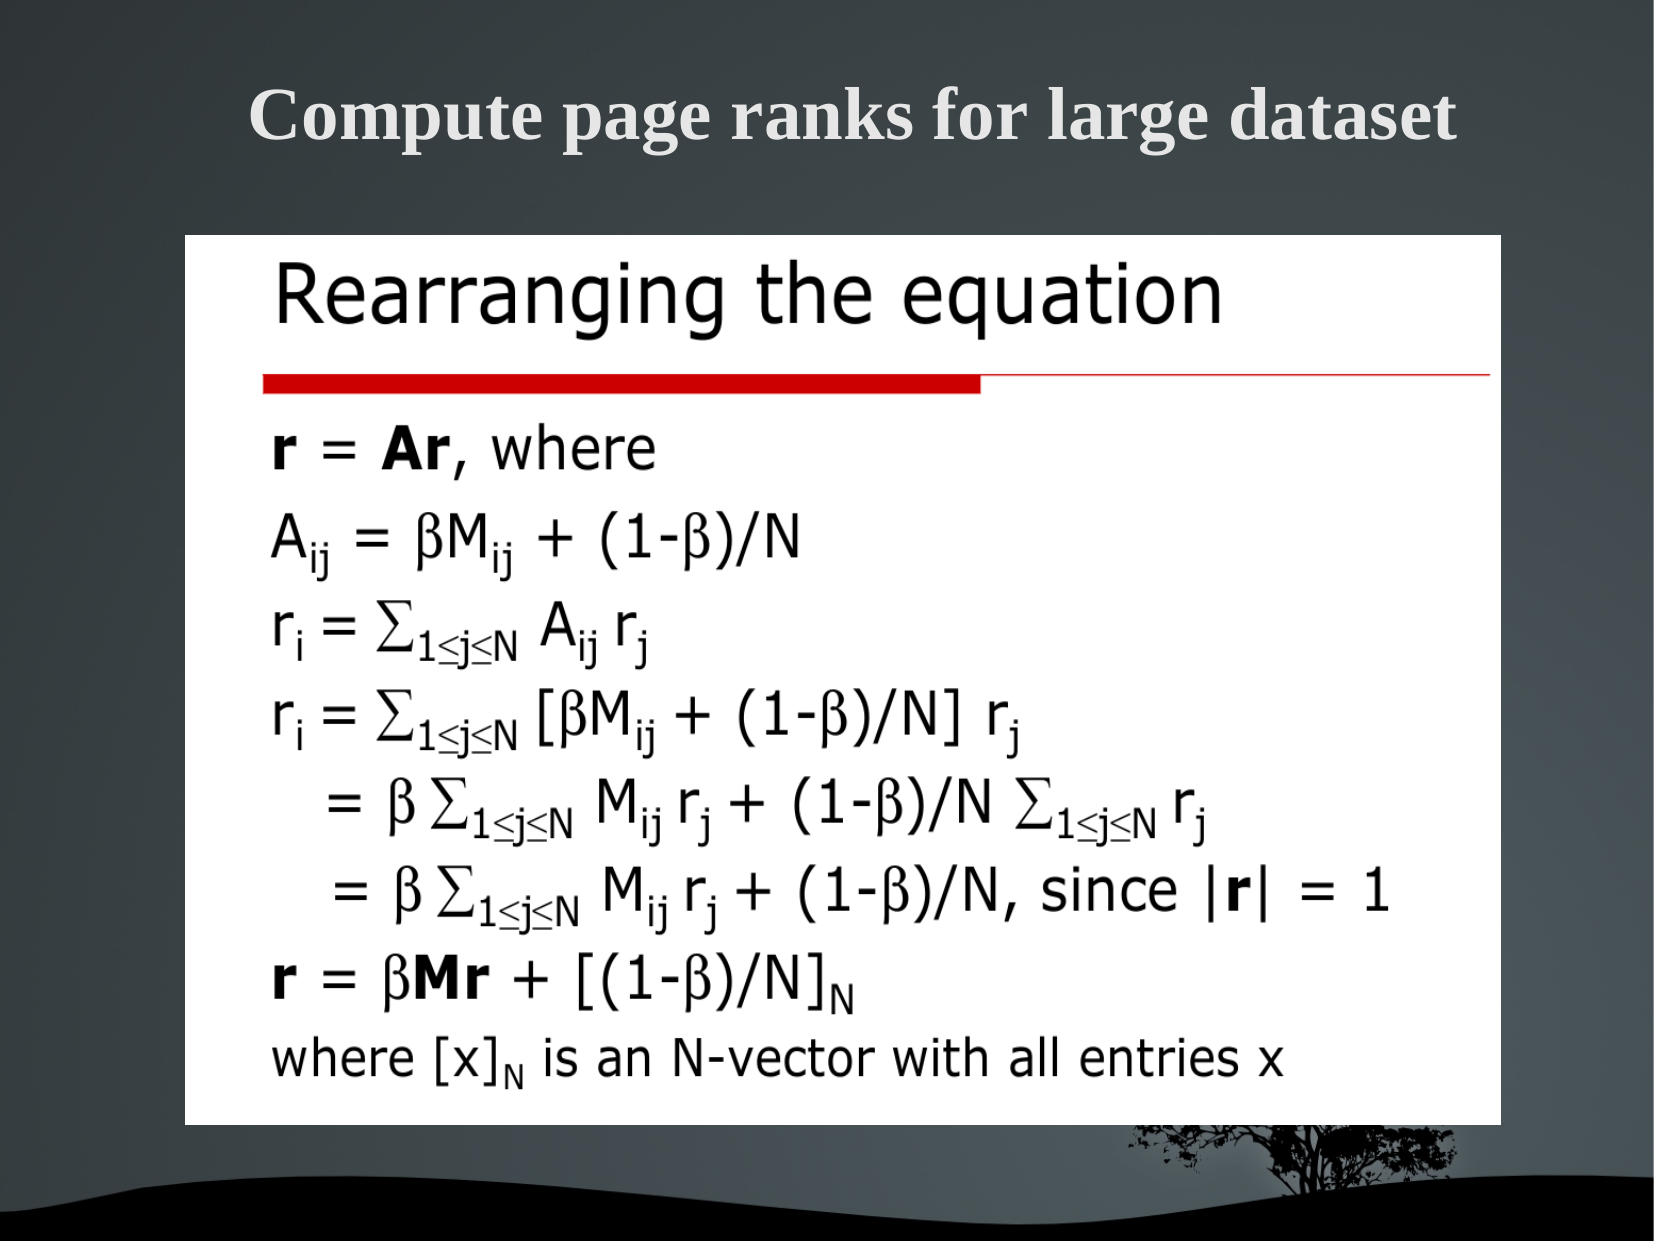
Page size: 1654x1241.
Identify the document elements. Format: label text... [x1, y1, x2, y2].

picture [0, 0, 1654, 1241]
title Compute page ranks for large dataset [95, 10, 1584, 218]
